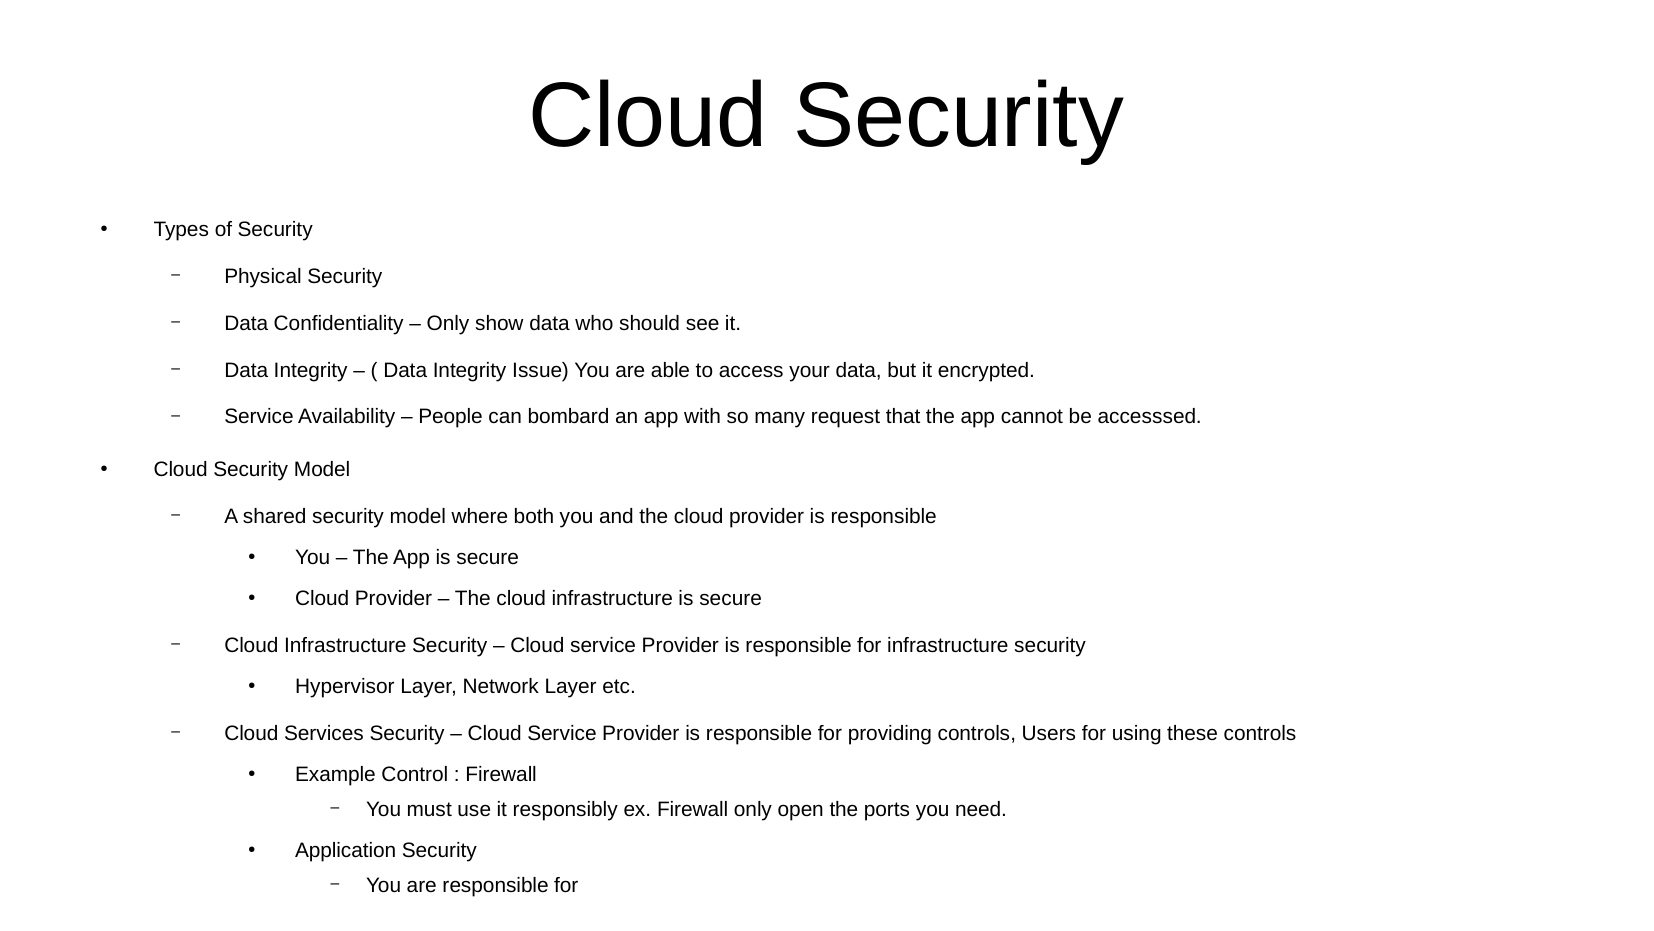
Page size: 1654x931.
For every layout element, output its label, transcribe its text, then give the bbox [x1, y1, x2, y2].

title Cloud Security [82, 37, 1571, 193]
list Types of Security Physical Security Data Confidentiality – Only show data who should see it. Data Integrity – ( Data Integrity Issue) You are able to access your data, but it encrypted. Service Availability – People can bombard an app with so many request that the app cannot be accesssed. Cloud Security Model A shared security model where both you and the cloud provider is responsible You – The App is secure Cloud Provider – The cloud infrastructure is secure Cloud Infrastructure Security – Cloud service Provider is responsible for infrastructure security Hypervisor Layer, Network Layer etc. Cloud Services Security – Cloud Service Provider is responsible for providing controls, Users for using these controls Example Control : Firewall You must use it responsibly ex. Firewall only open the ports you need. Application Security You are responsible for [82, 217, 1576, 901]
